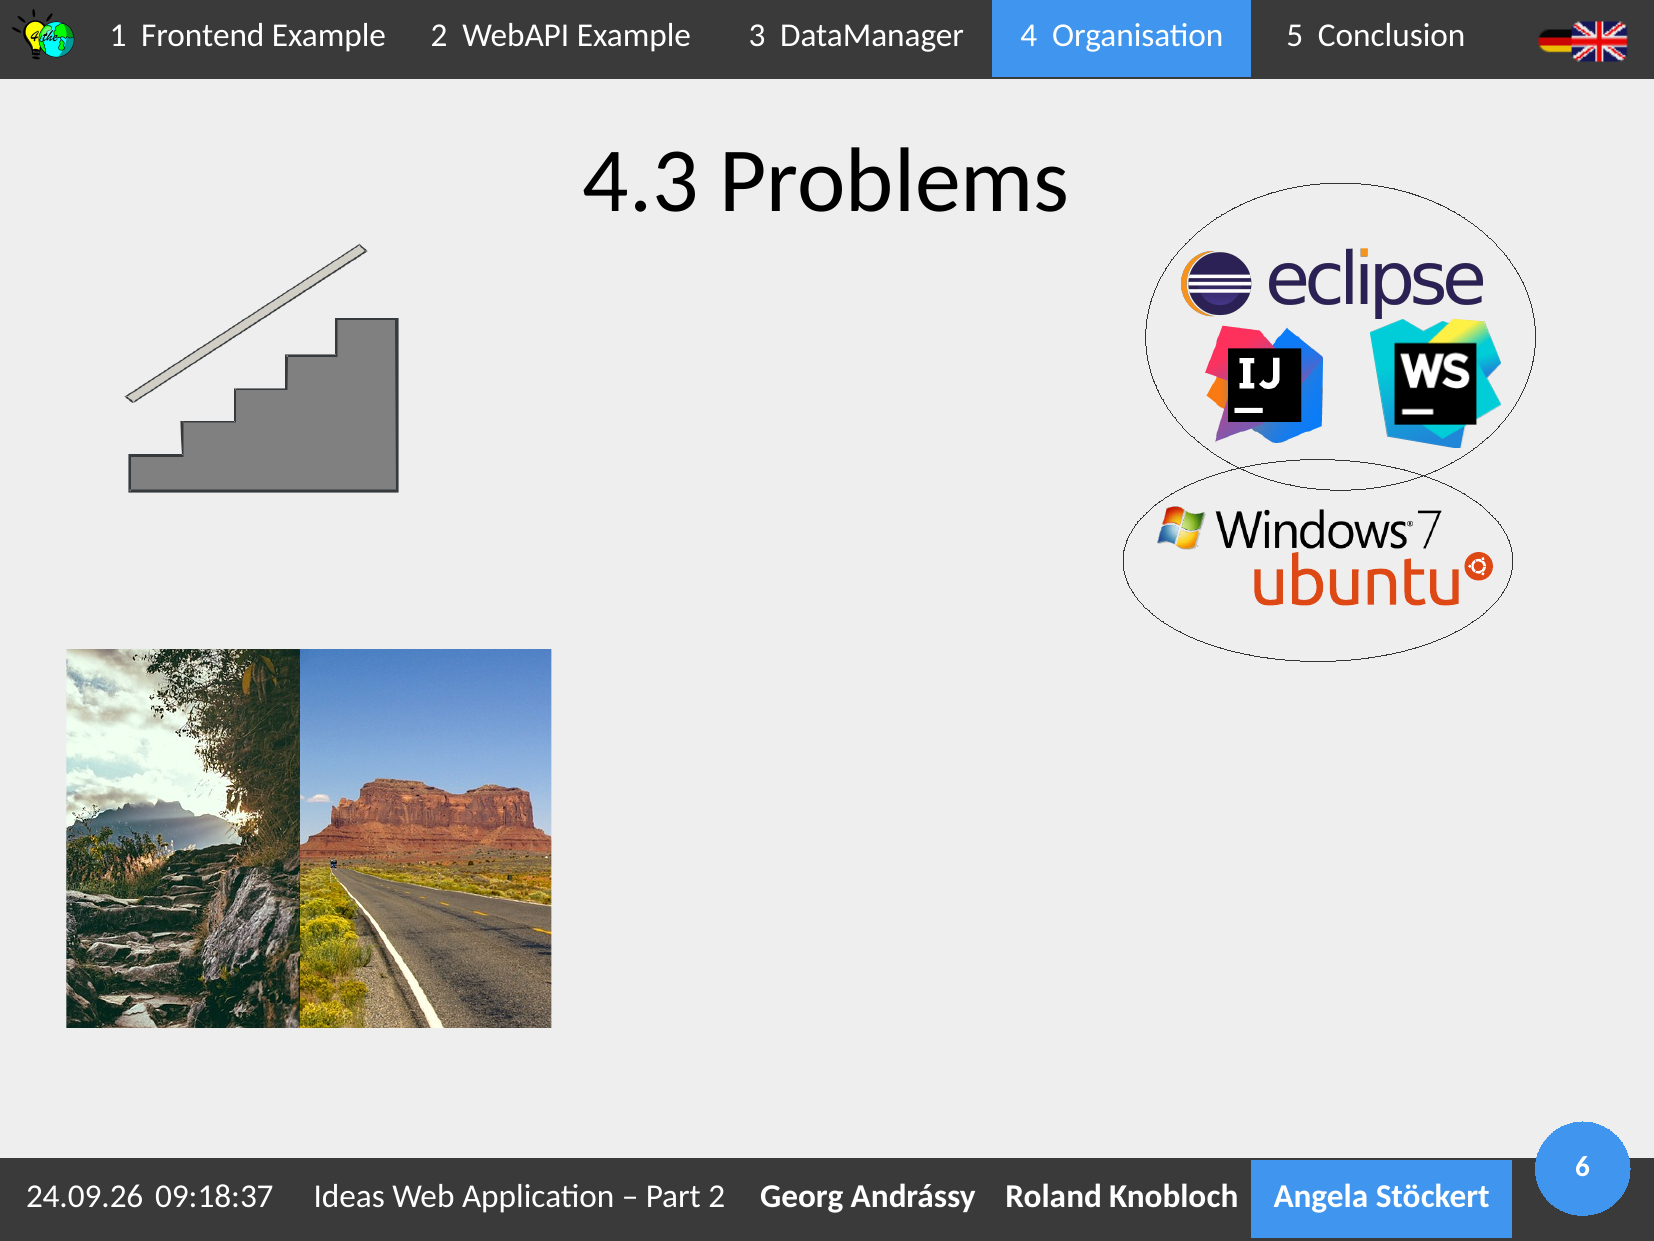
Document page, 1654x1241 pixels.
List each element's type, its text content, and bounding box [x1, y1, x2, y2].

text_box 5 Conclusion [1251, 0, 1501, 77]
text_box 1 Frontend Example [94, 0, 401, 77]
text_box 2 WebAPI Example [401, 0, 720, 77]
text_box Roland Knobloch [992, 1160, 1251, 1238]
text_box Angela Stöckert [1251, 1160, 1512, 1238]
text_box Georg Andrássy [744, 1160, 992, 1238]
picture [66, 649, 552, 1028]
title 4.3 Problems [82, 106, 1571, 272]
picture [1181, 248, 1501, 448]
text_box Ideas Web Application – Part 2 [307, 1160, 733, 1238]
picture [124, 230, 420, 526]
picture [2, 0, 83, 79]
picture [1151, 490, 1543, 668]
text_box 3 DataManager [720, 0, 992, 77]
picture [1205, 325, 1323, 443]
text_box 4 Organisation [992, 0, 1251, 77]
picture [1536, 18, 1629, 64]
